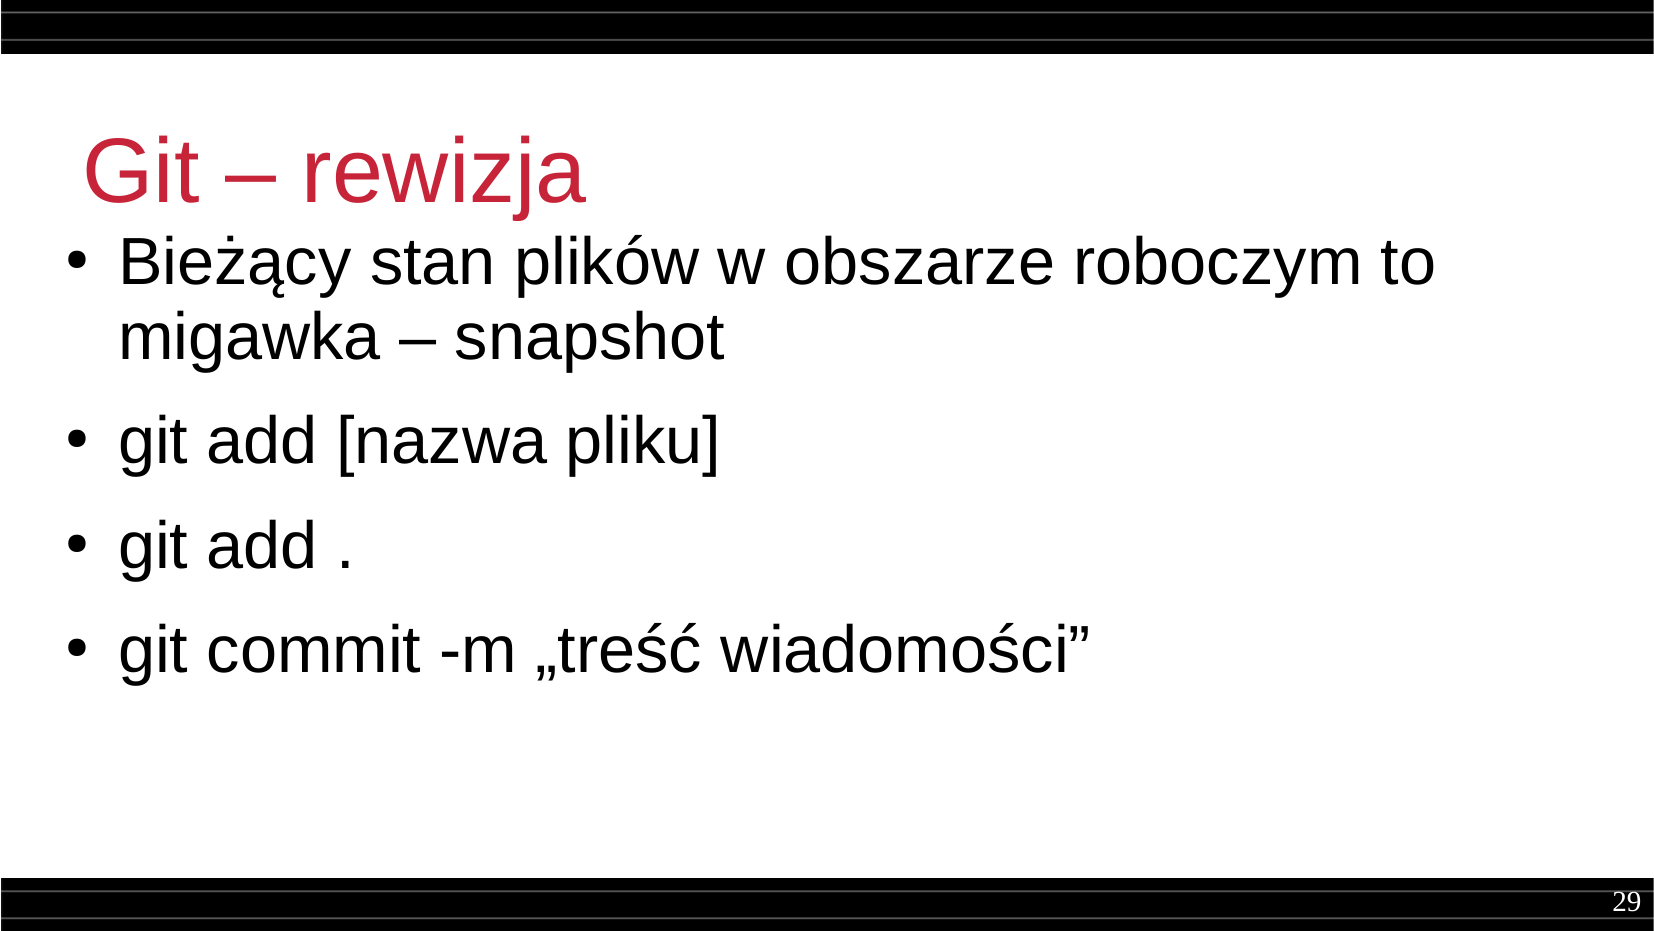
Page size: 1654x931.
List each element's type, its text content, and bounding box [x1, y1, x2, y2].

list Bieżący stan plików w obszarze roboczym to migawka – snapshot git add [nazwa pliku] git add . git commit -m „treść wiadomości” [47, 224, 1536, 804]
title Git – rewizja [82, 92, 1571, 249]
picture [1, 0, 1654, 54]
picture [1, 878, 1654, 931]
